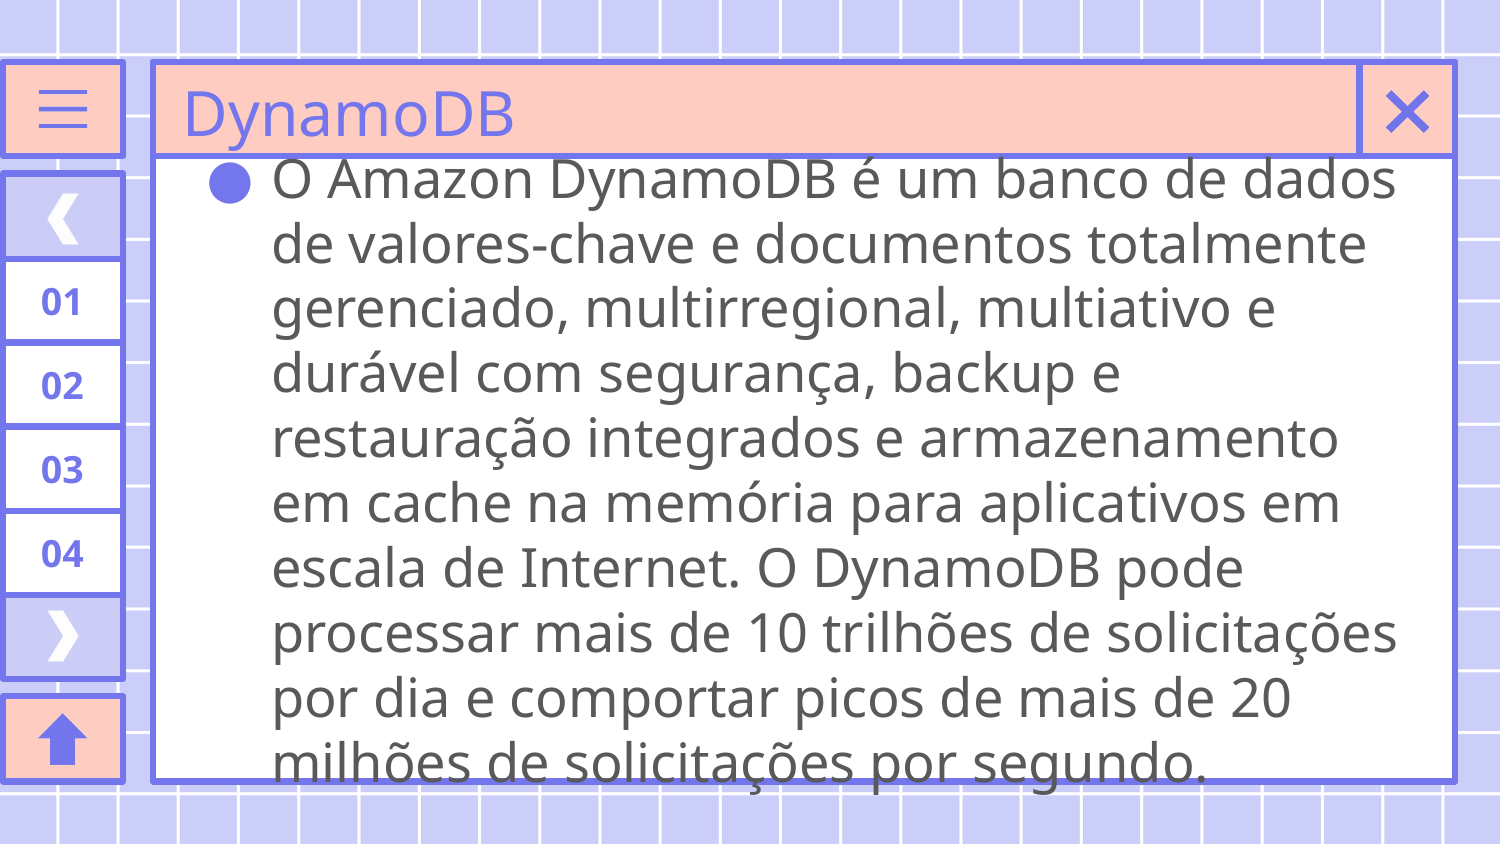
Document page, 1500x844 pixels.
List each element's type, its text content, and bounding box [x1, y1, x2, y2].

text_box 02 [20, 365, 104, 403]
subtitle O Amazon DynamoDB é um banco de dados de valores-chave e documentos totalmente gerenciado, multirregional, multiativo e durável com segurança, backup e restauração integrados e armazenamento em cache na memória para aplicativos em escala de Internet. O DynamoDB pode processar mais de 10 trilhões de solicitações por dia e comportar picos de mais de 20 milhões de solicitações por segundo. [196, 158, 1415, 779]
title DynamoDB [182, 64, 1318, 159]
picture [37, 713, 87, 765]
picture [38, 90, 88, 128]
text_box 01 [20, 281, 104, 319]
picture [38, 193, 88, 245]
text_box 04 [20, 533, 104, 572]
picture [38, 610, 88, 662]
picture [0, 0, 1500, 844]
text_box 03 [20, 449, 104, 487]
